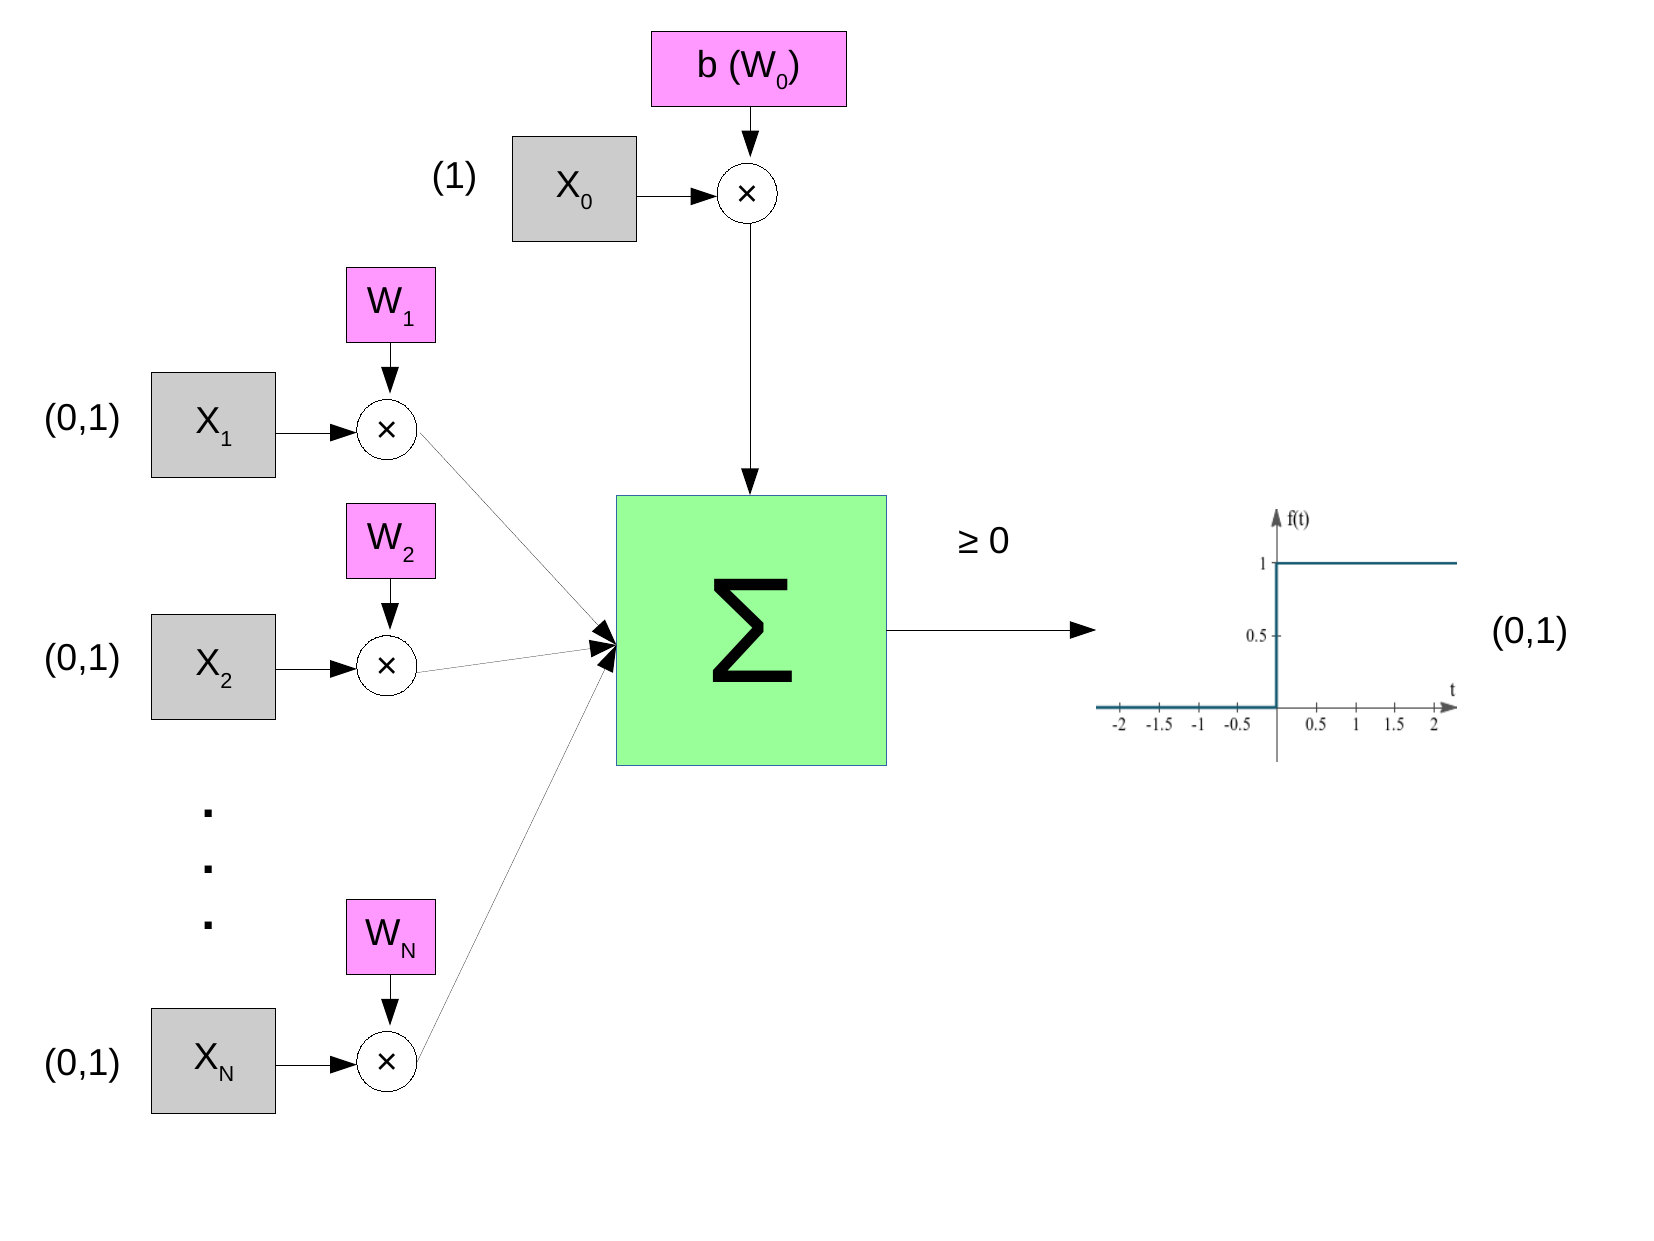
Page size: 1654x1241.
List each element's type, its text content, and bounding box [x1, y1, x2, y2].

text_box X2 [151, 614, 276, 720]
text_box X0 [512, 136, 637, 242]
text_box . . . [163, 765, 254, 1008]
text_box (0,1) [0, 1032, 151, 1093]
text_box (0,1) [0, 387, 181, 448]
text_box (0,1) [0, 627, 151, 688]
text_box × [356, 635, 417, 696]
text_box XN [151, 1008, 276, 1114]
text_box Σ [616, 495, 887, 766]
text_box × [356, 399, 417, 460]
text_box ≥ 0 [886, 510, 1082, 571]
text_box WN [346, 899, 436, 975]
text_box (1) [357, 145, 553, 206]
text_box × [356, 1031, 417, 1092]
text_box × [717, 163, 778, 224]
text_box (0,1) [1432, 600, 1628, 661]
text_box b (W0) [651, 31, 847, 107]
text_box X1 [151, 372, 276, 478]
picture [1096, 509, 1457, 762]
text_box W2 [346, 503, 436, 579]
text_box W1 [346, 267, 436, 343]
